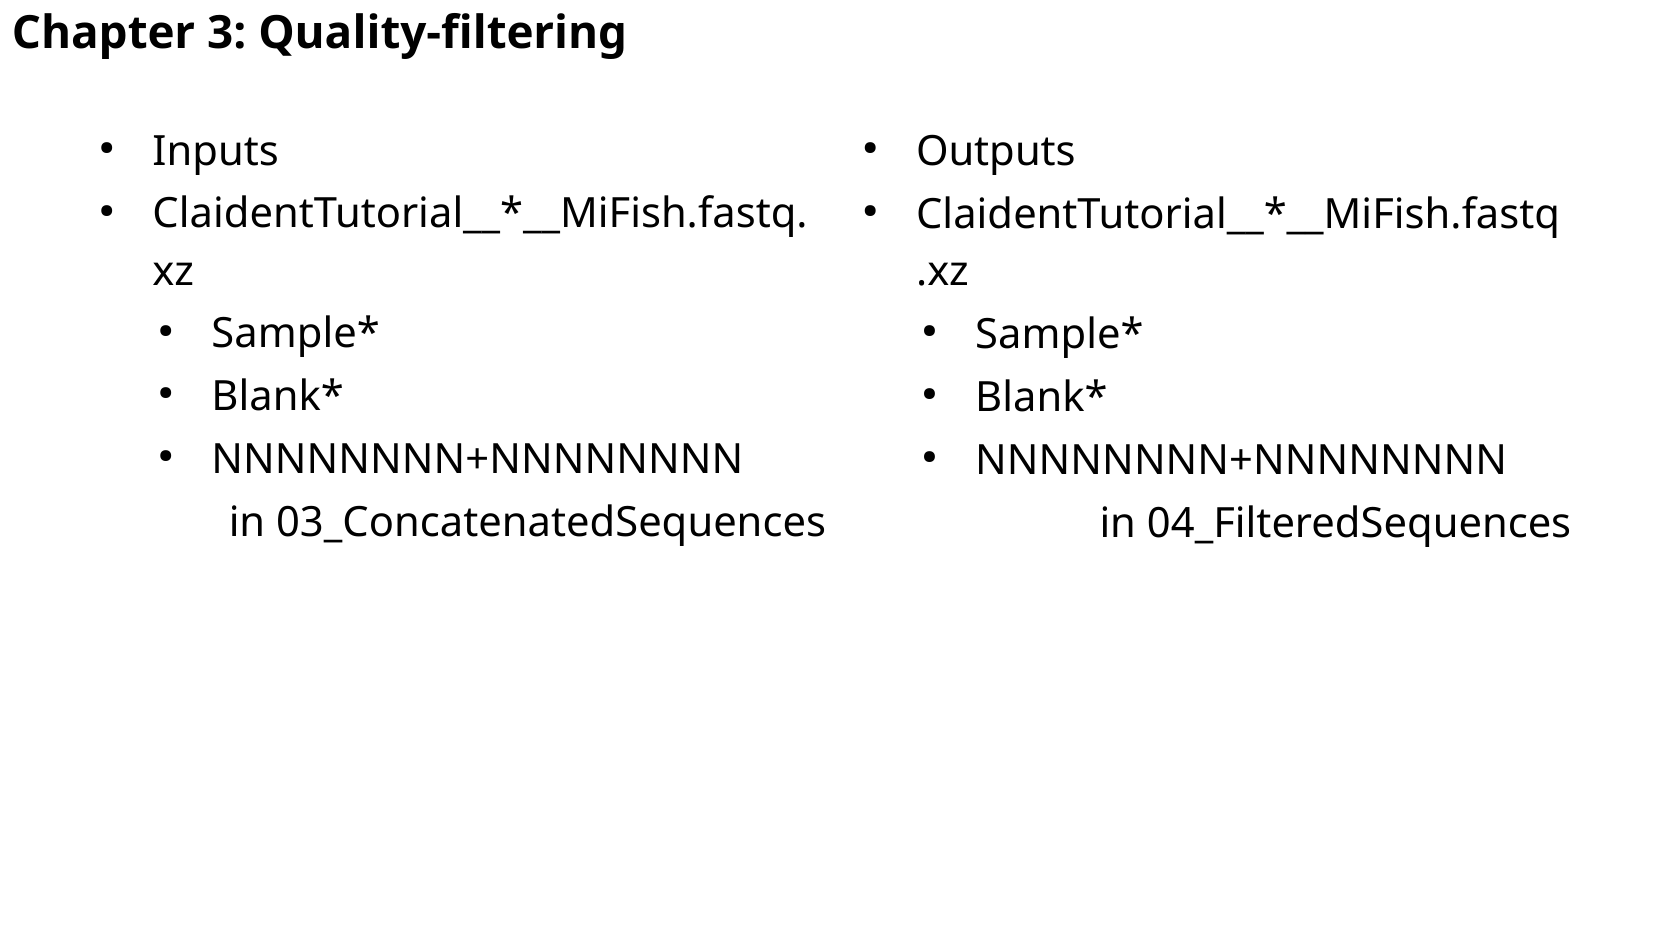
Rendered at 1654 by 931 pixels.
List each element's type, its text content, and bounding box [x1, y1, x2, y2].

list Outputs ClaidentTutorial__*__MiFish.fastq.xz Sample* Blank* NNNNNNNN+NNNNNNNN in 04_FilteredSequences [845, 120, 1572, 759]
title Chapter 3: Quality-filtering [11, 0, 1642, 130]
list Inputs ClaidentTutorial__*__MiFish.fastq.xz Sample* Blank* NNNNNNNN+NNNNNNNN in 03_ConcatenatedSequences [81, 120, 827, 809]
